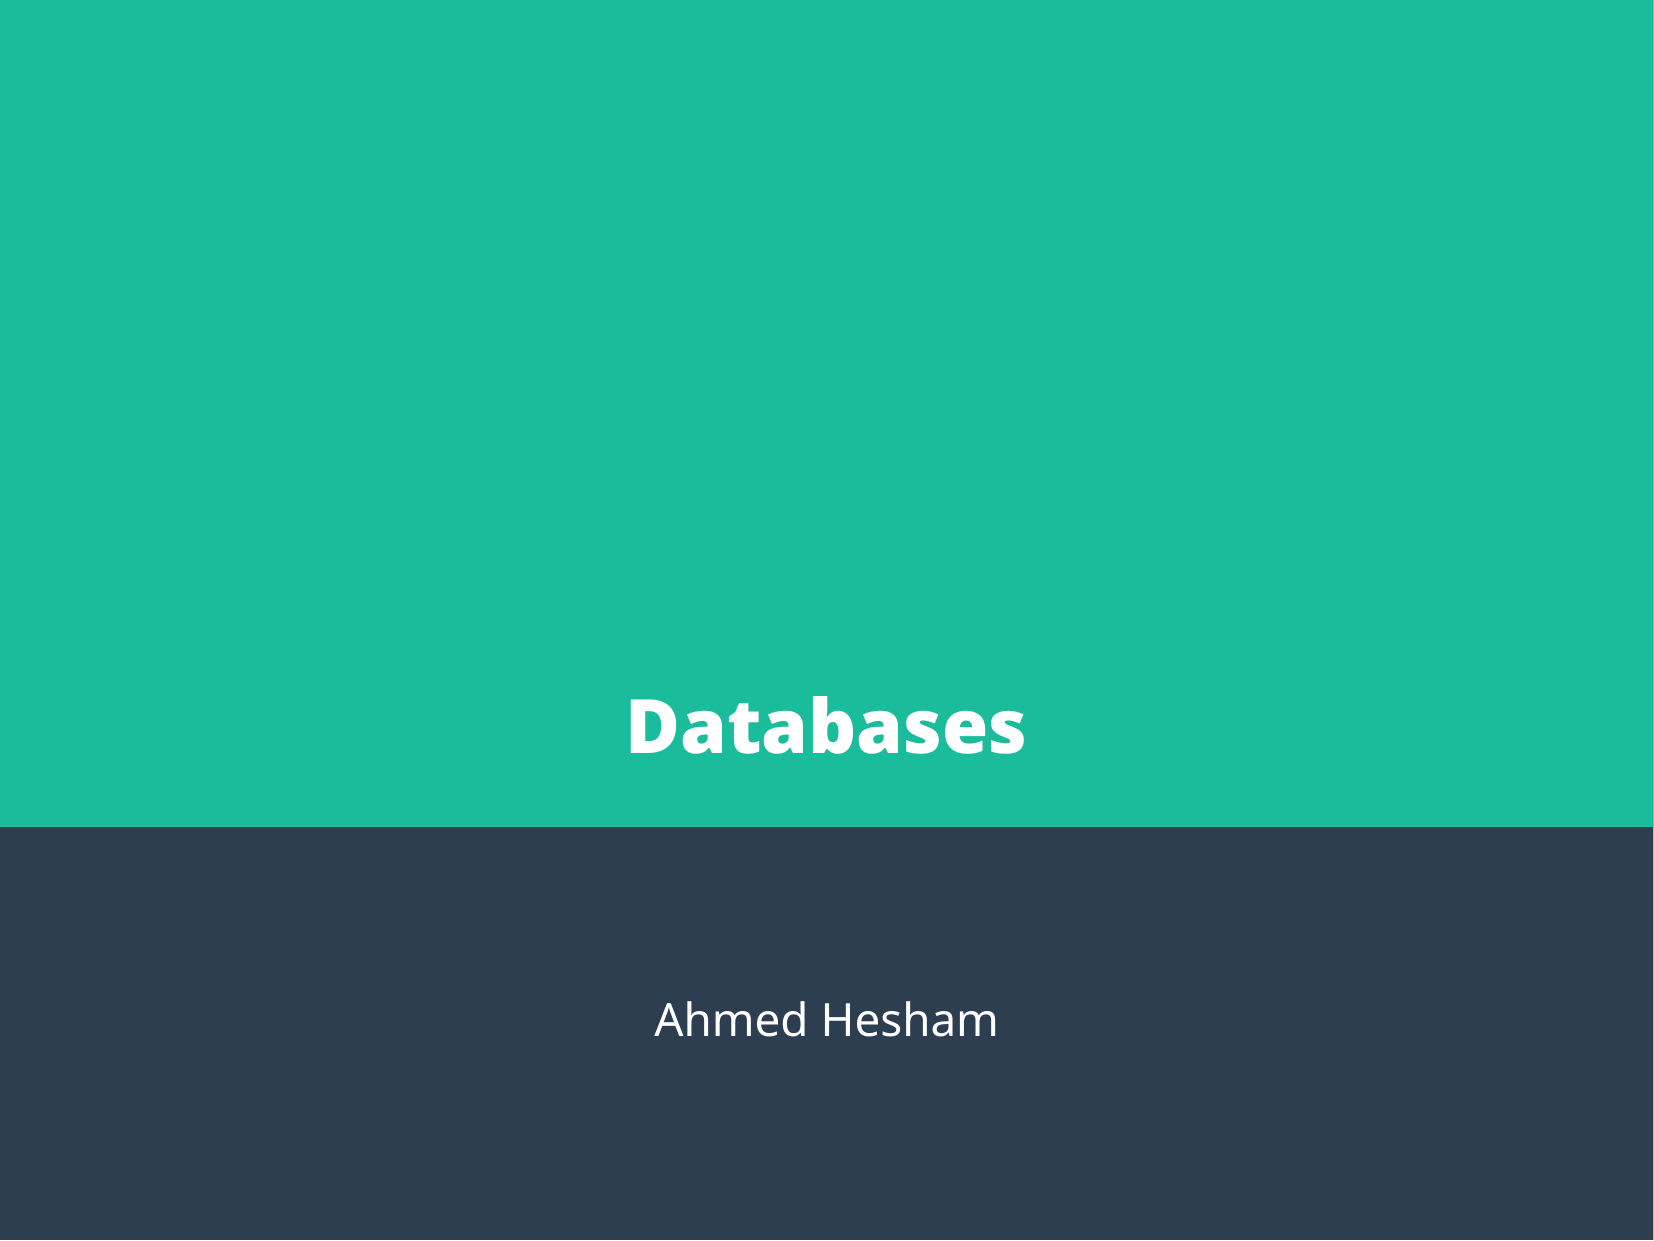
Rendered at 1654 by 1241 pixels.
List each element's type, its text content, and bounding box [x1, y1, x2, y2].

title Databases [59, 620, 1595, 778]
subtitle Ahmed Hesham [59, 856, 1595, 1182]
